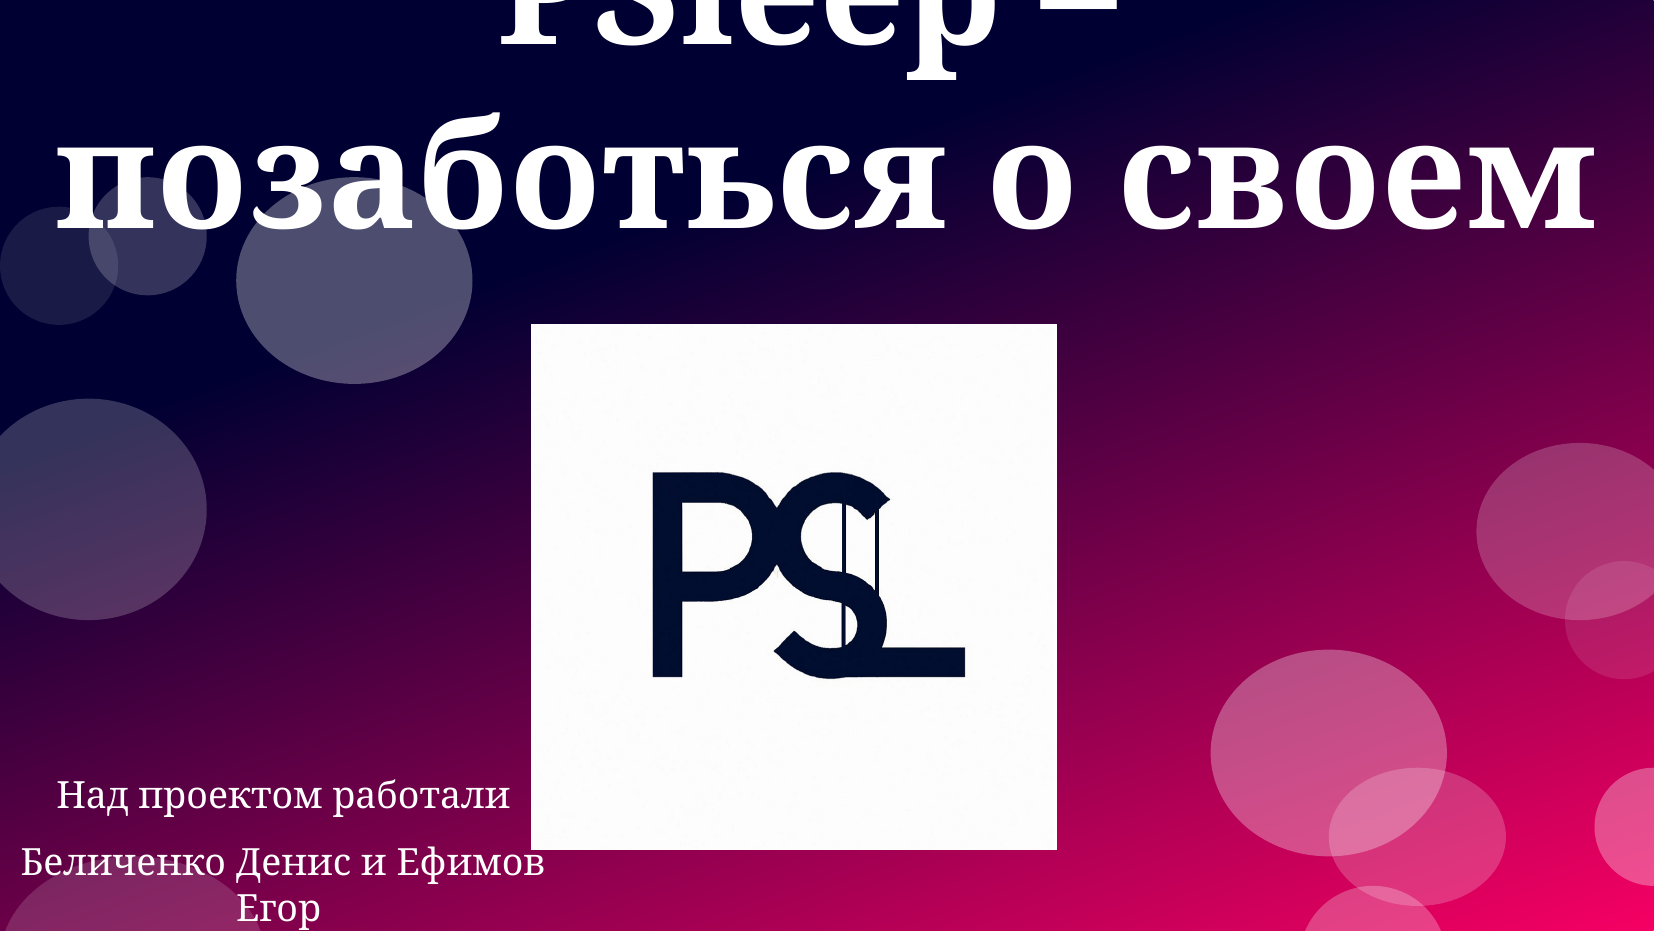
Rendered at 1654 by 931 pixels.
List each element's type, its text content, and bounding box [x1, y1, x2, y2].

picture [531, 324, 1057, 850]
subtitle Над проектом работали Беличенко Денис и Ефимов Егор [0, 767, 567, 931]
title PSleep – позаботься о своем сне [0, 0, 1654, 355]
